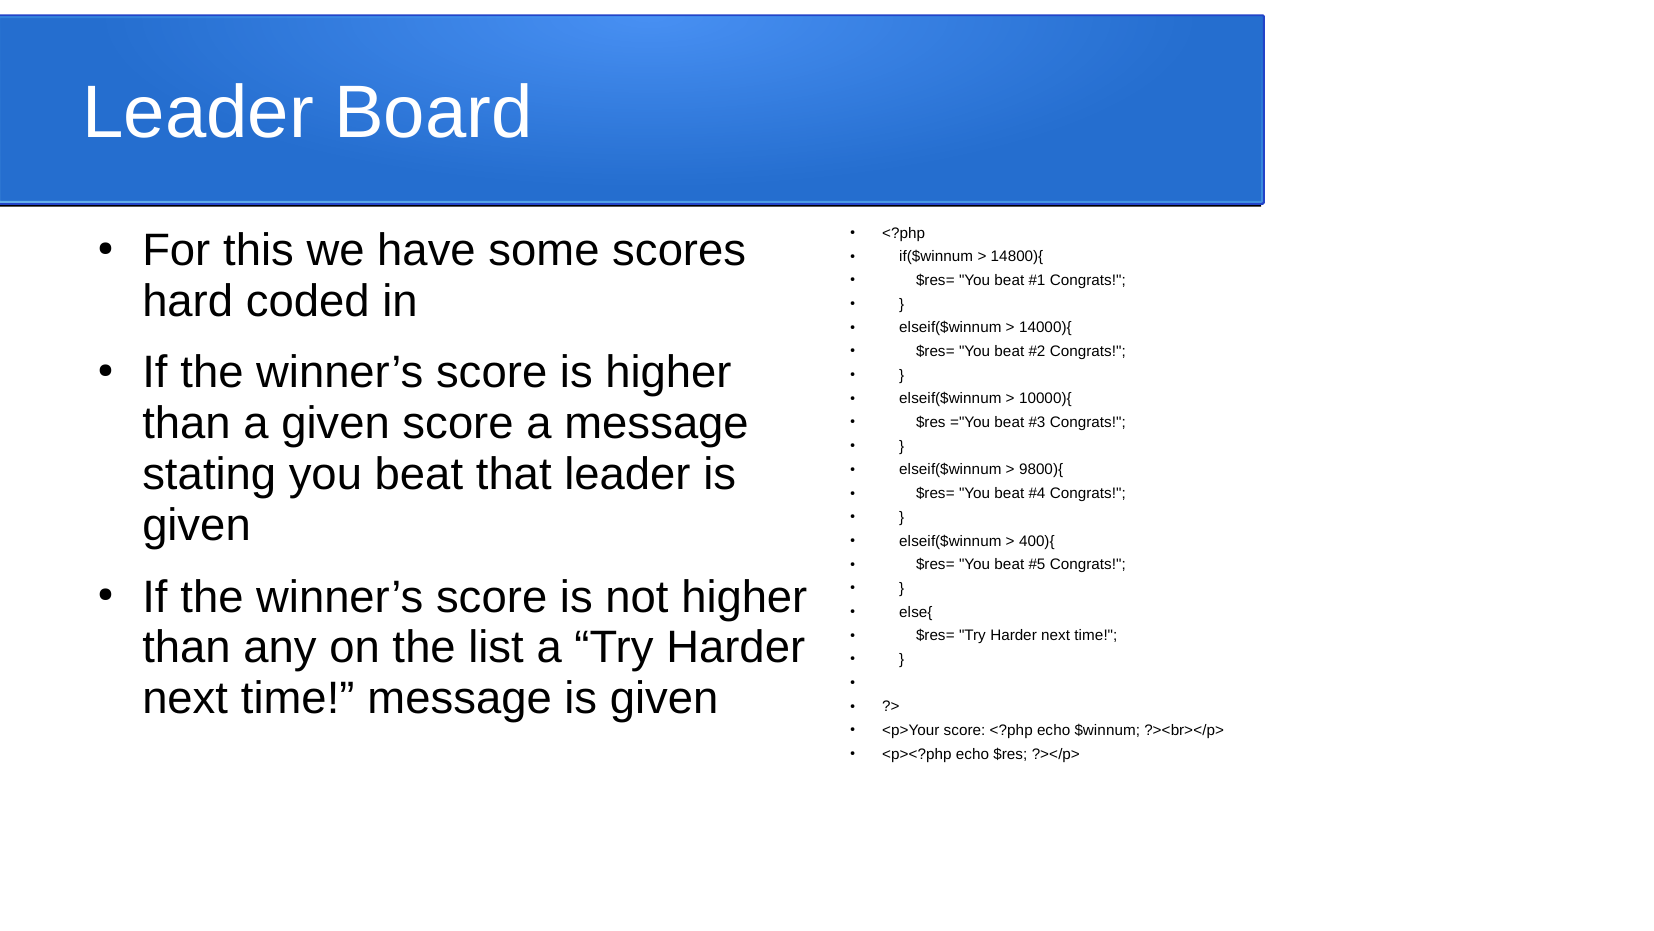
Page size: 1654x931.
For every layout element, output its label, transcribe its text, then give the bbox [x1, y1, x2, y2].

title Leader Board [82, 35, 1235, 189]
list <?php if($winnum > 14800){ $res= "You beat #1 Congrats!"; } elseif($winnum > 14000){ $res= "You beat #2 Congrats!"; } elseif($winnum > 10000){ $res ="You beat #3 Congrats!"; } elseif($winnum > 9800){ $res= "You beat #4 Congrats!"; } elseif($winnum > 400){ $res= "You beat #5 Congrats!"; } else{ $res= "Try Harder next time!"; } ?> <p>Your score: <?php echo $winnum; ?><br></p> <p><?php echo $res; ?></p> [845, 224, 1572, 764]
list For this we have some scores hard coded in If the winner’s score is higher than a given score a message stating you beat that leader is given If the winner’s score is not higher than any on the list a “Try Harder next time!” message is given [82, 224, 809, 764]
